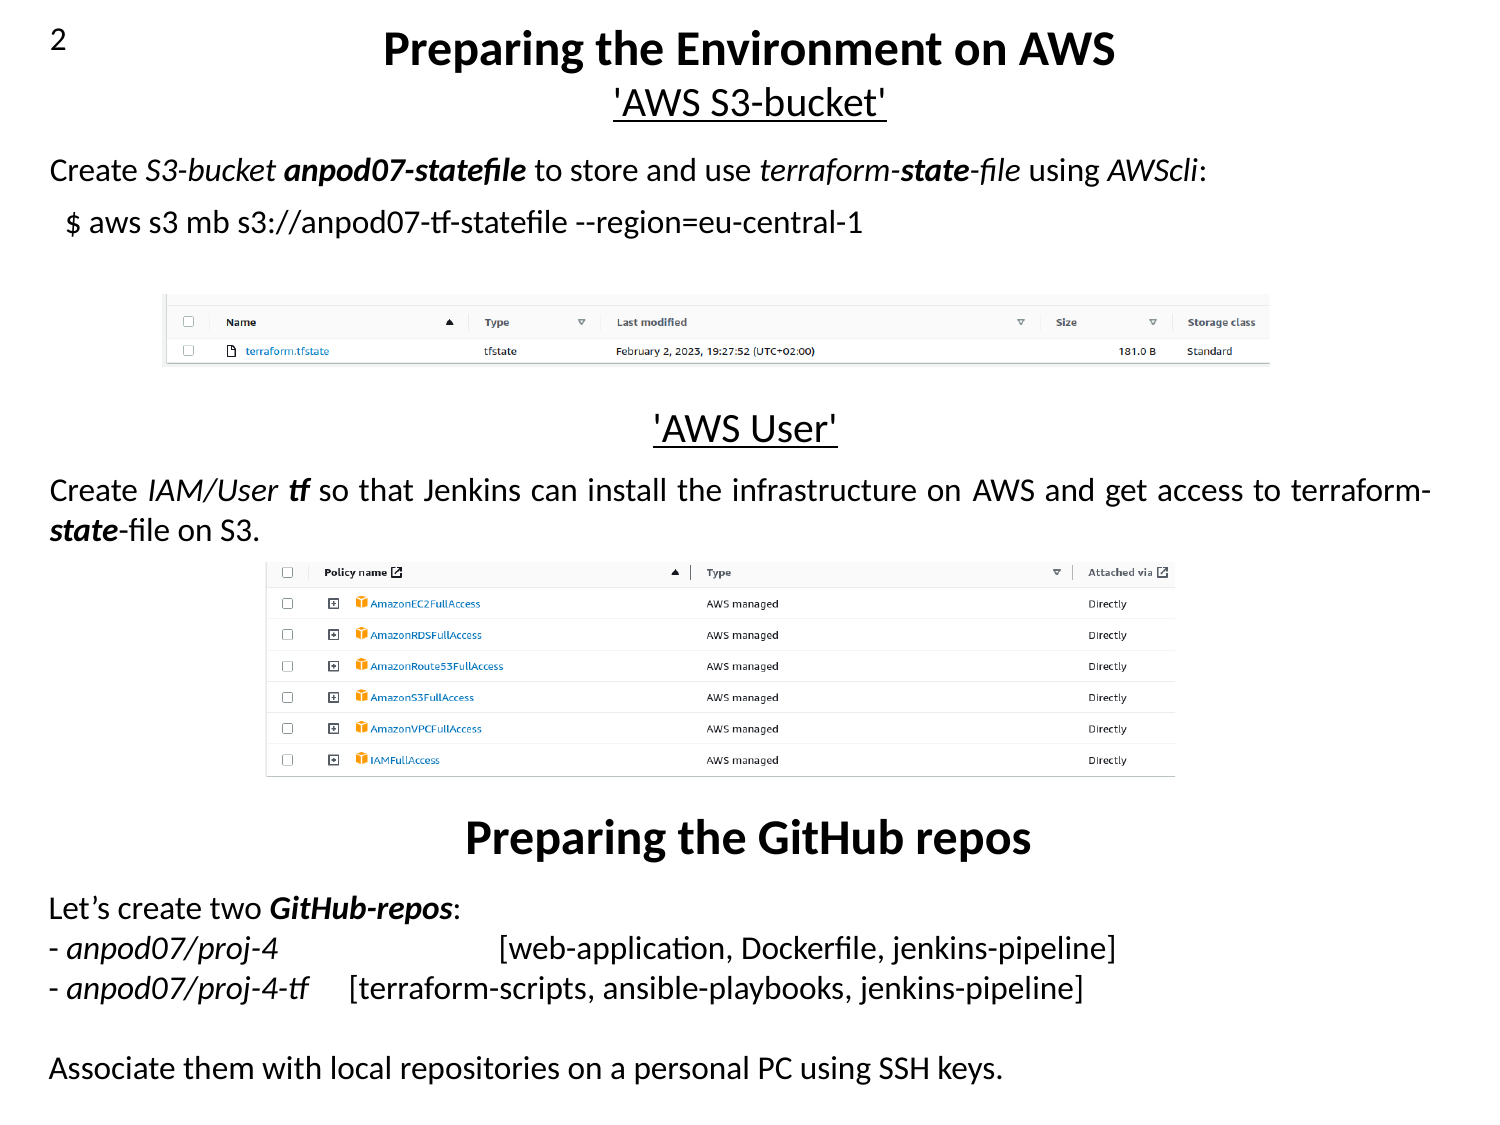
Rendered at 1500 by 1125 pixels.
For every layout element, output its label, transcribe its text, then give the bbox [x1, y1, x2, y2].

title Preparing the GitHub repos [73, 787, 1424, 882]
text_box Create S3-bucket anpod07-statefile to store and use terraform-state-file using AWScli: $ aws s3 mb s3://anpod07-tf-statefile --region=eu-central-1 [35, 140, 1447, 248]
title Preparing the Environment on AWS 'AWS S3-bucket' [75, 23, 1425, 117]
picture [162, 294, 1270, 367]
text_box Let’s create two GitHub-repos: - anpod07/proj-4 [web-application, Dockerfile, jenkins-pipeline] - anpod07/proj-4-tf [terraform-scripts, ansible-playbooks, jenkins-pipeline] Associate them with local repositories on a personal PC using SSH keys. [33, 879, 1446, 1094]
text_box Create IAM/User tf so that Jenkins can install the infrastructure on AWS and get access to terraform-state-file on S3. [35, 461, 1447, 556]
text_box 2 [35, 9, 106, 65]
text_box 'AWS User' [70, 402, 1421, 450]
picture [260, 562, 1176, 777]
